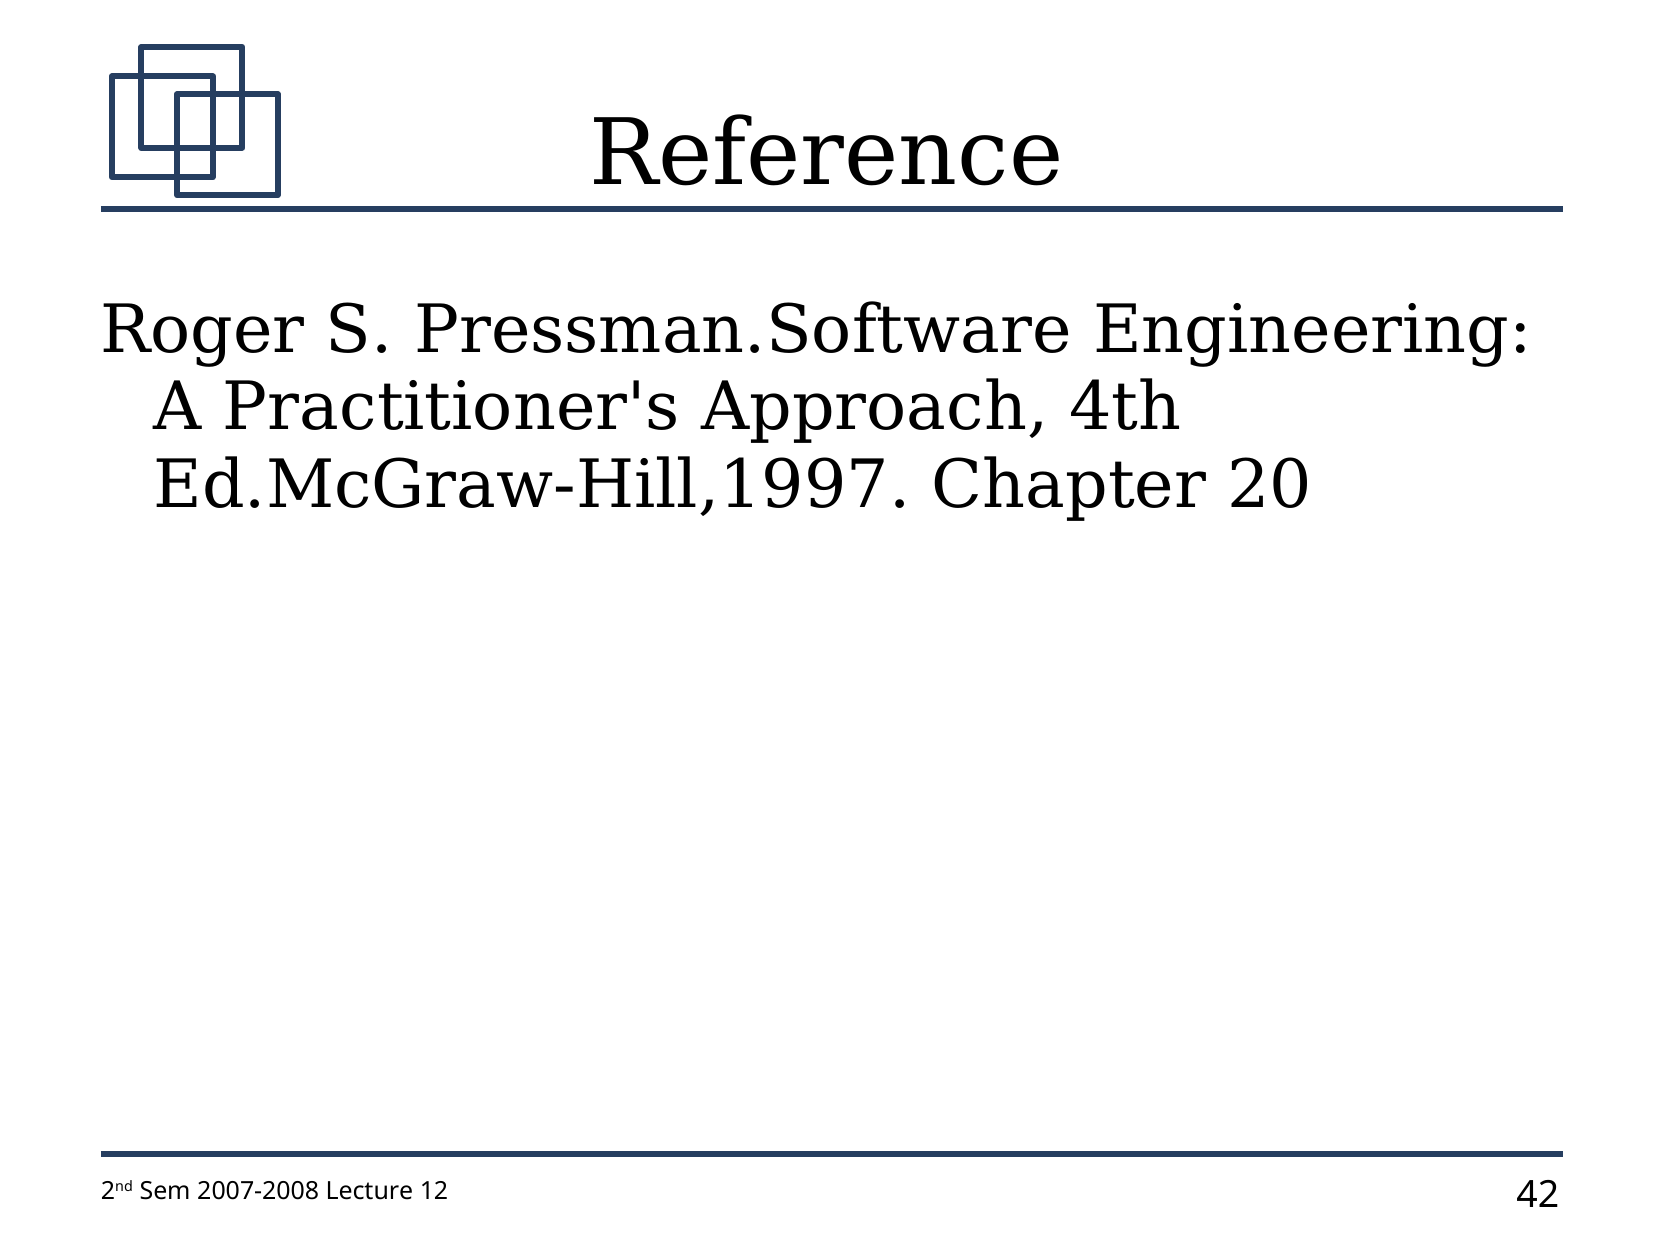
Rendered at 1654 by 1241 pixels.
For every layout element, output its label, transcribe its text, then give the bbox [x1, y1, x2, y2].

list Roger S. Pressman.Software Engineering: A Practitioner's Approach, 4th Ed.McGraw-Hill,1997. Chapter 20 [82, 290, 1571, 1109]
title Reference [82, 49, 1571, 257]
